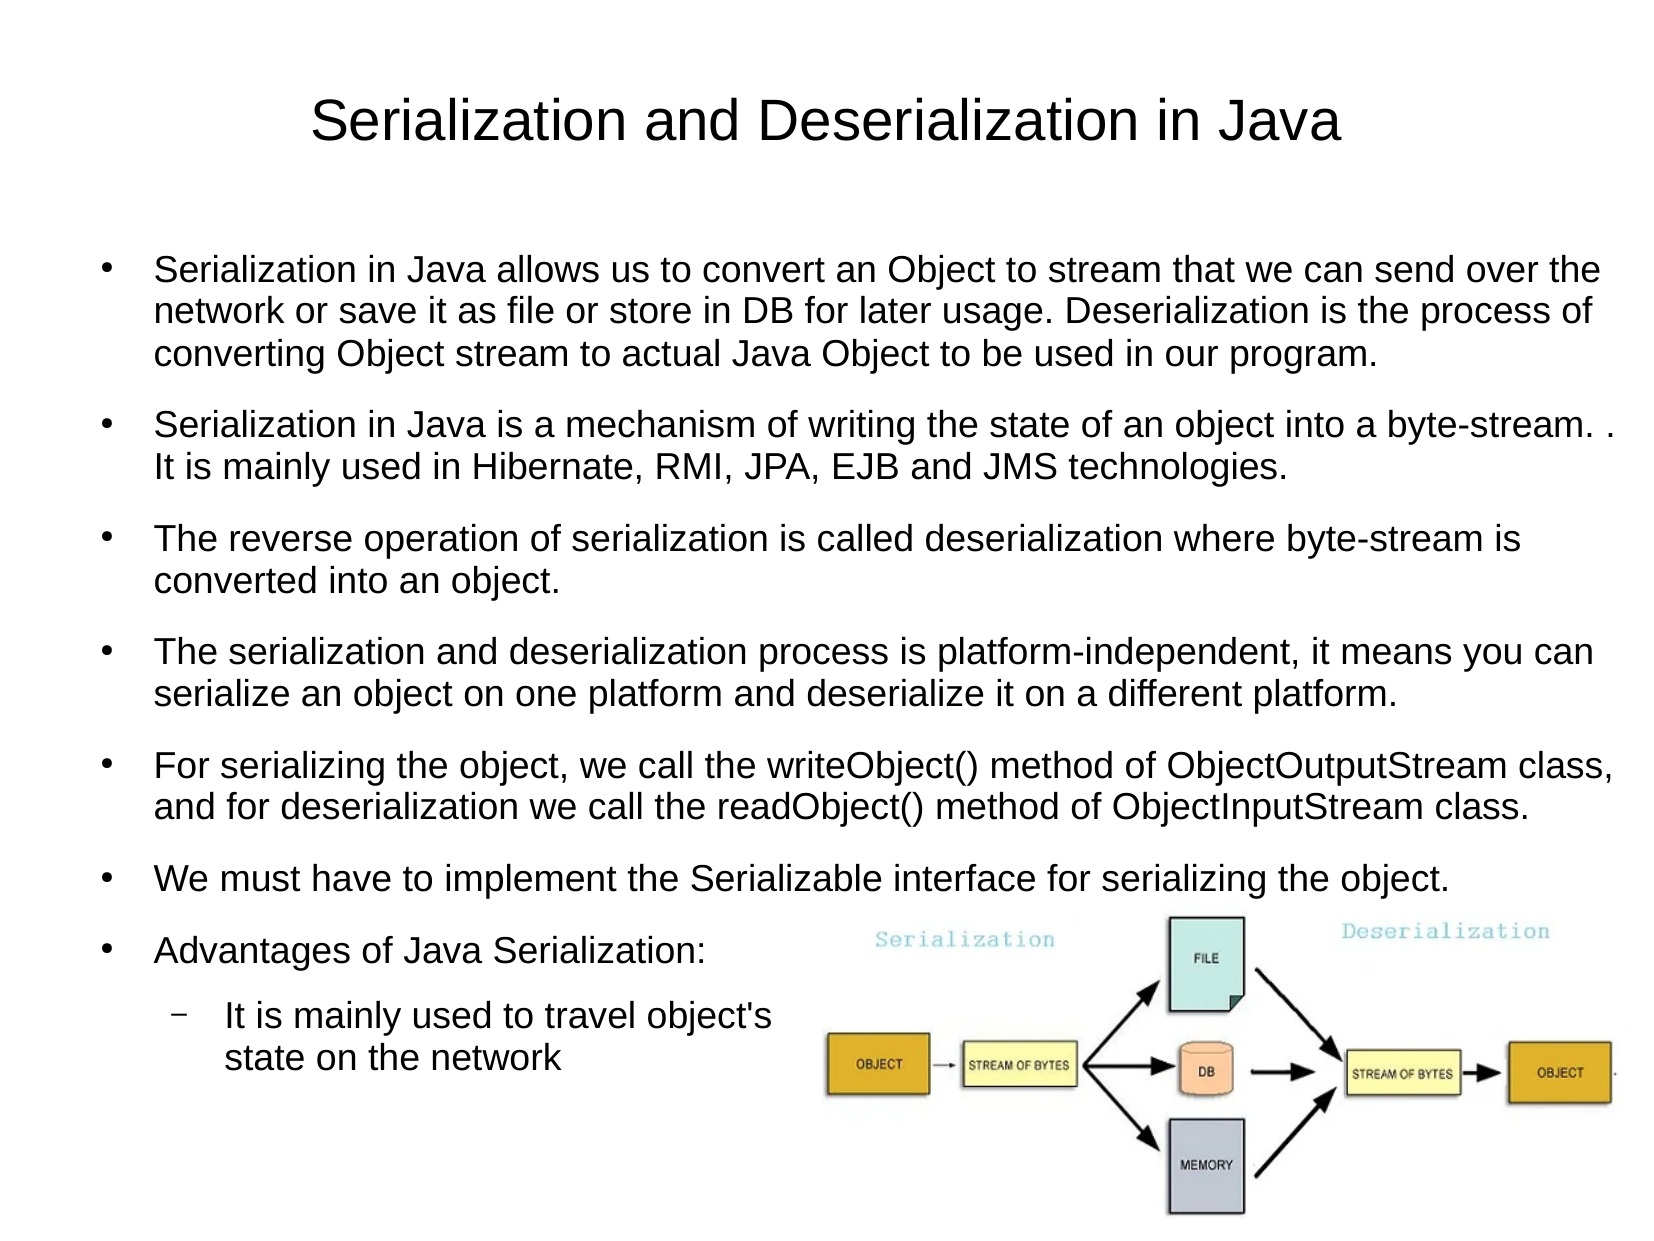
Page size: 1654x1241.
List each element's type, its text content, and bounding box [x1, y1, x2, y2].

picture [818, 901, 1619, 1219]
list Serialization in Java allows us to convert an Object to stream that we can send over the network or save it as file or store in DB for later usage. Deserialization is the process of converting Object stream to actual Java Object to be used in our program. Serialization in Java is a mechanism of writing the state of an object into a byte-stream. . It is mainly used in Hibernate, RMI, JPA, EJB and JMS technologies. The reverse operation of serialization is called deserialization where byte-stream is converted into an object. The serialization and deserialization process is platform-independent, it means you can serialize an object on one platform and deserialize it on a different platform. For serializing the object, we call the writeObject() method of ObjectOutputStream class, and for deserialization we call the readObject() method of ObjectInputStream class. We must have to implement the Serializable interface for serializing the object. Advantages of Java Serialization: It is mainly used to travel object's state on the network [82, 248, 1619, 1104]
title Serialization and Deserialization in Java [82, 49, 1571, 248]
